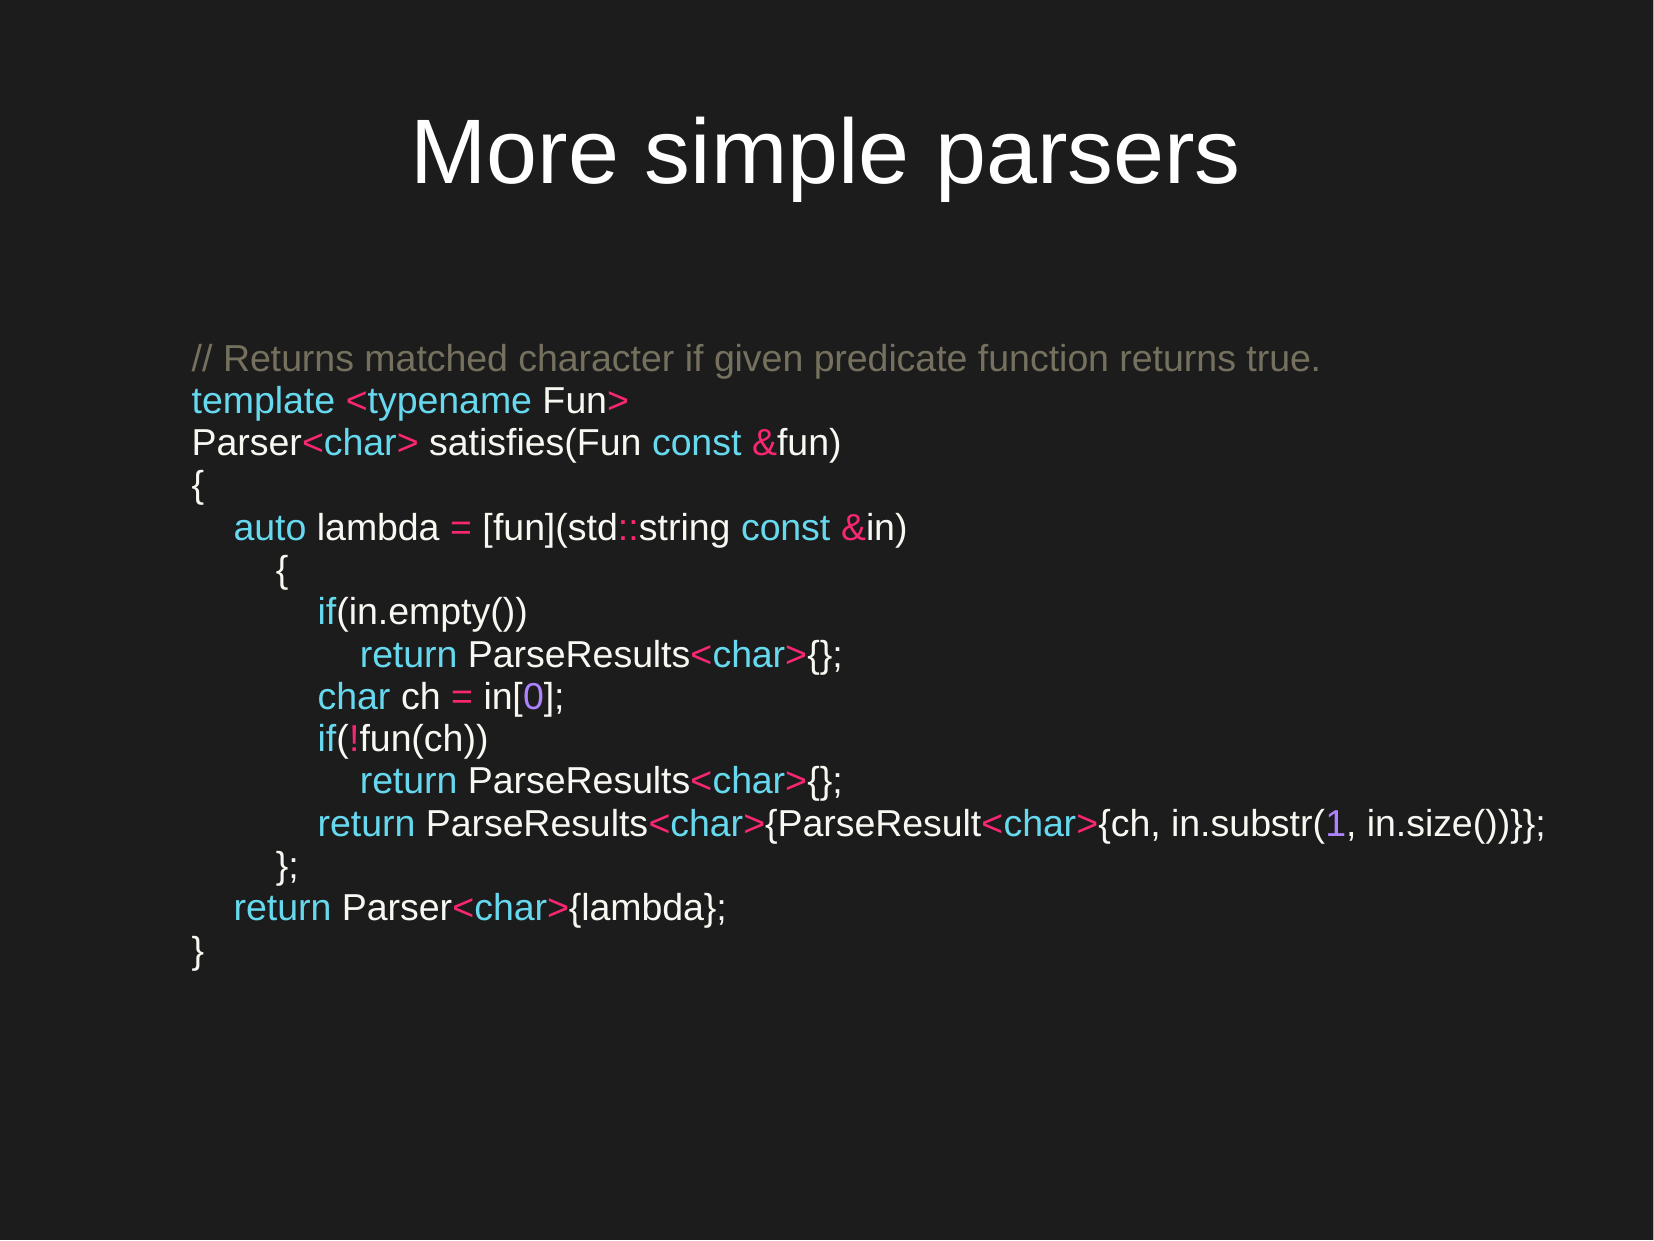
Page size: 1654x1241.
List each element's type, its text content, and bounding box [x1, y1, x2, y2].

text_box // Returns matched character if given predicate function returns true. template <typename Fun> Parser<char> satisfies(Fun const &fun) { auto lambda = [fun](std::string const &in) { if(in.empty()) return ParseResults<char>{}; char ch = in[0]; if(!fun(ch)) return ParseResults<char>{}; return ParseResults<char>{ParseResult<char>{ch, in.substr(1, in.size())}}; }; return Parser<char>{lambda}; } [135, 330, 1654, 1067]
title More simple parsers [82, 49, 1571, 256]
